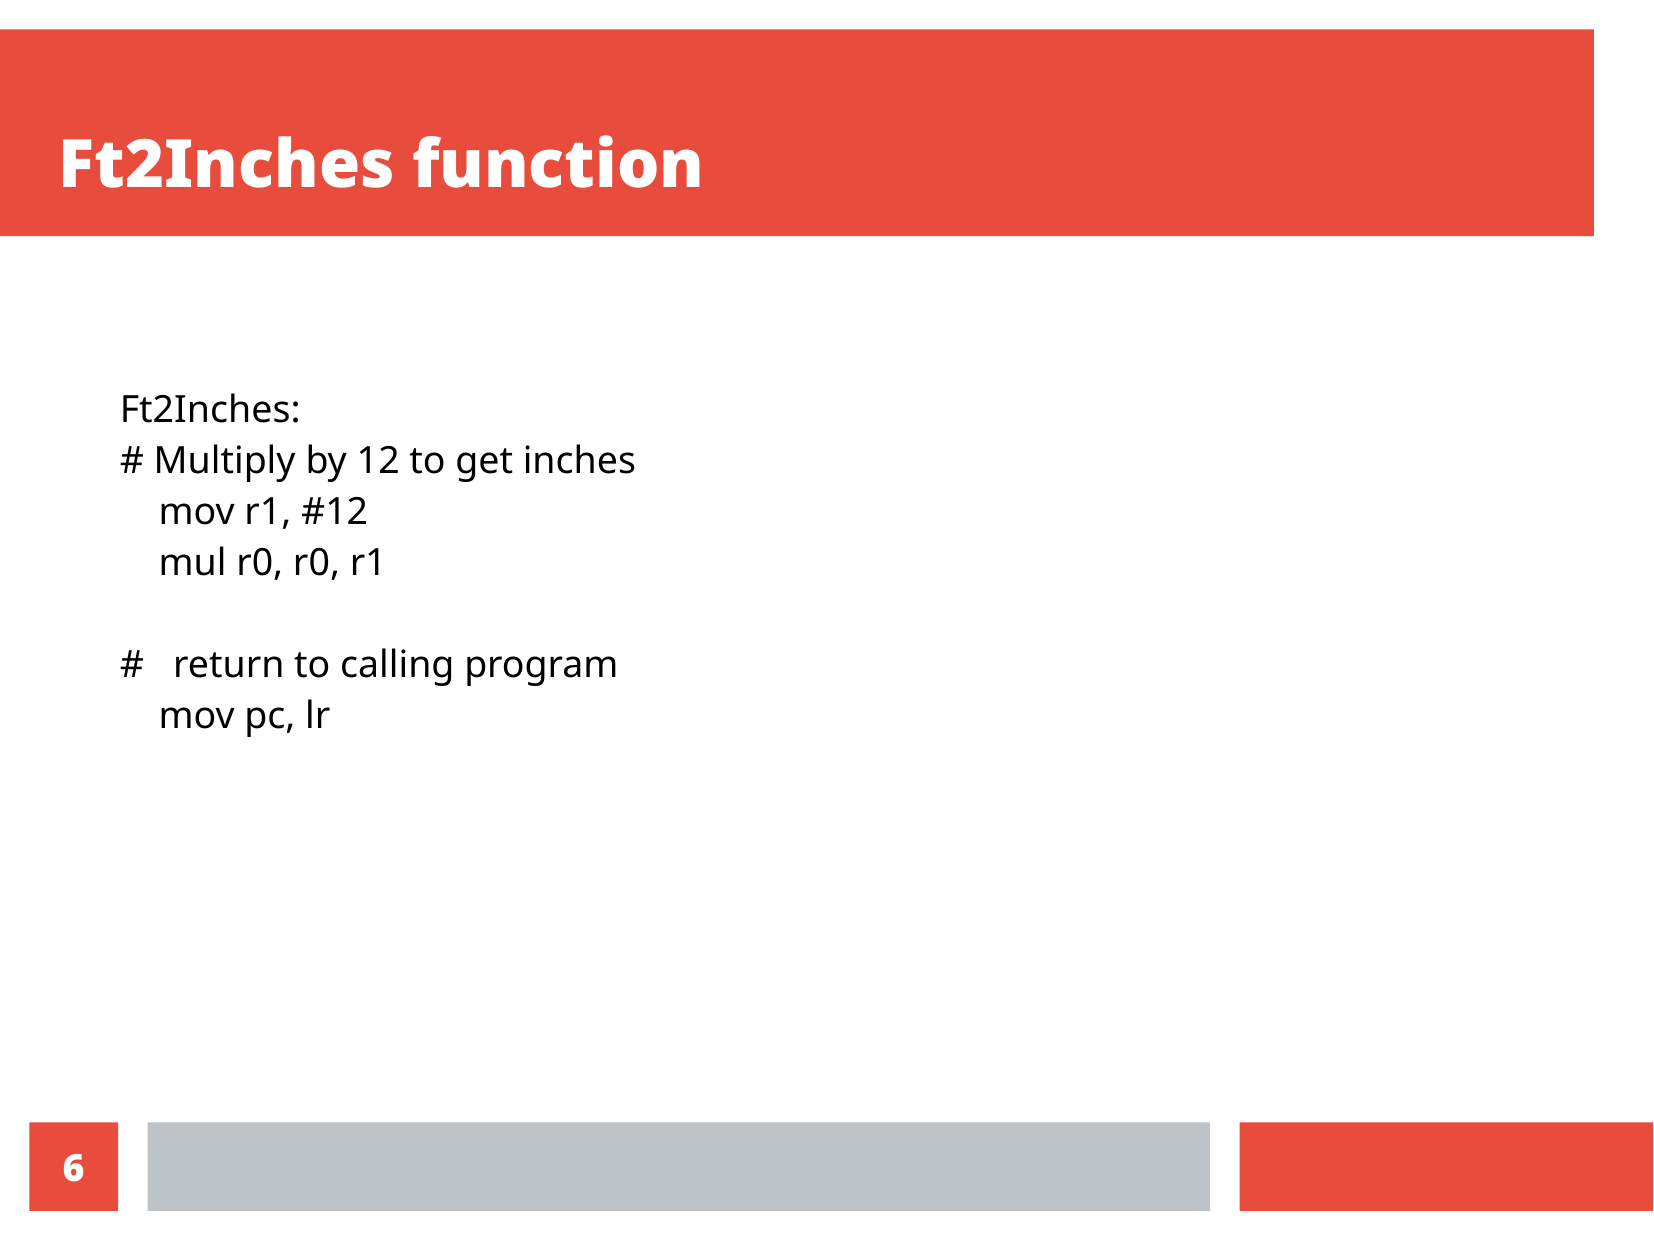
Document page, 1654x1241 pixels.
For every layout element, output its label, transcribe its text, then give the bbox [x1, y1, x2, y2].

text_box Ft2Inches: # Multiply by 12 to get inches mov r1, #12 mul r0, r0, r1 # return to calling program mov pc, lr [105, 375, 1231, 991]
title Ft2Inches function [58, 59, 1594, 207]
